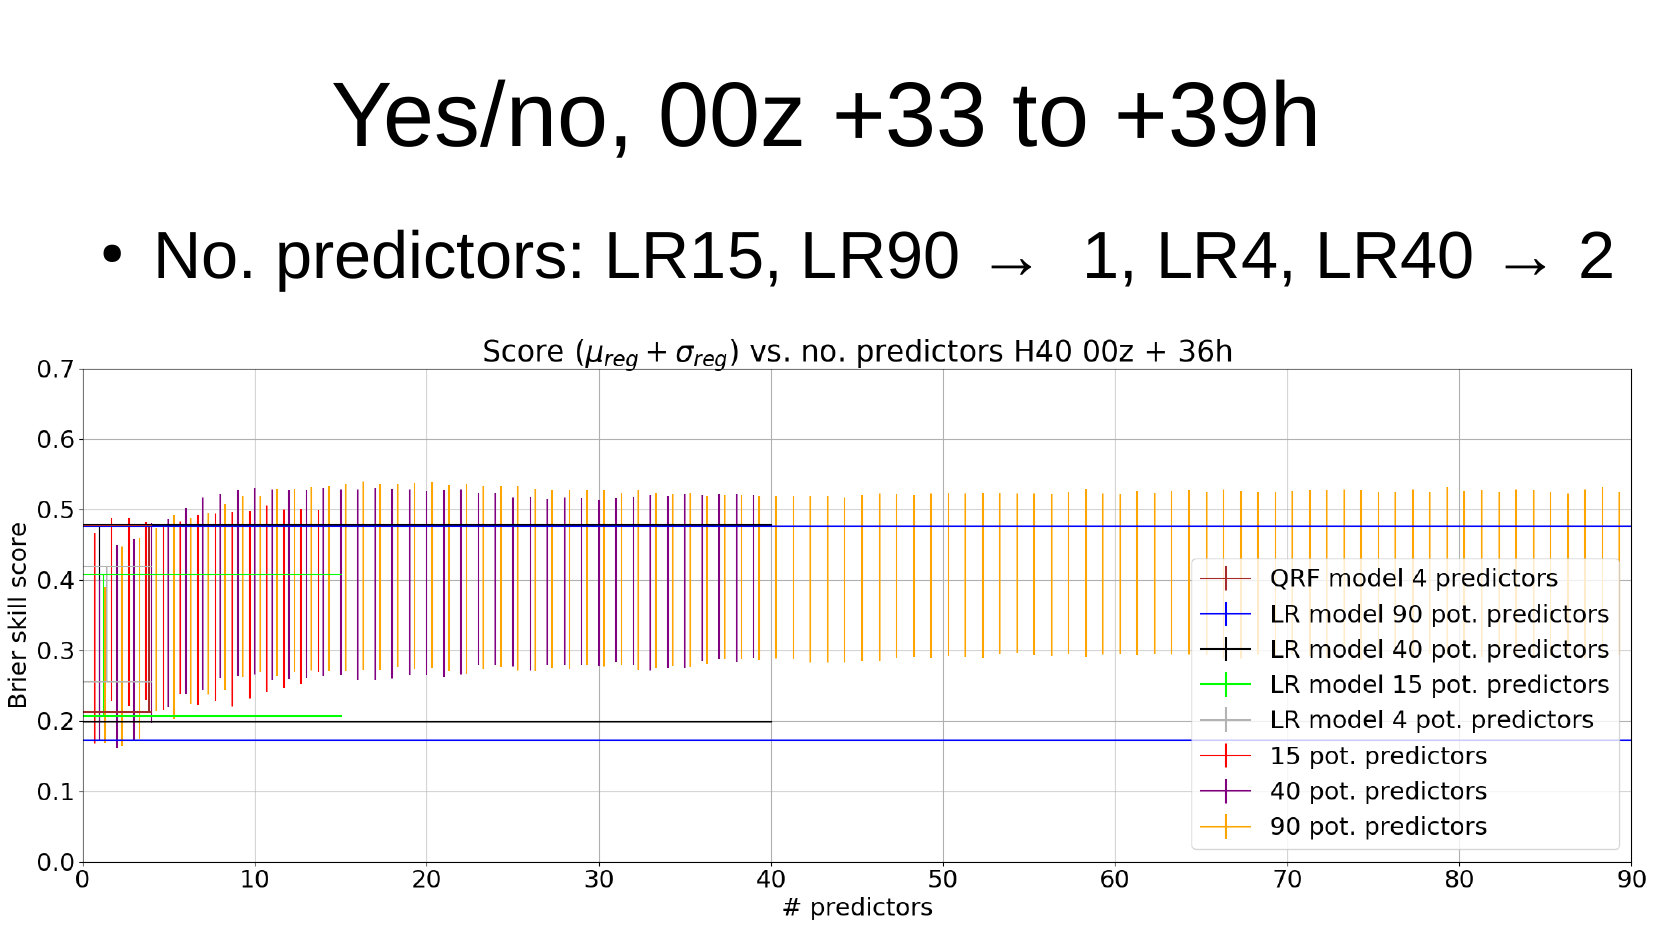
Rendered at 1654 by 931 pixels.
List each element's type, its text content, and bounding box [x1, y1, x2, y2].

picture [0, 329, 1654, 928]
title Yes/no, 00z +33 to +39h [82, 37, 1571, 193]
list No. predictors: LR15, LR90 → 1, LR4, LR40 → 2 [82, 217, 1654, 329]
